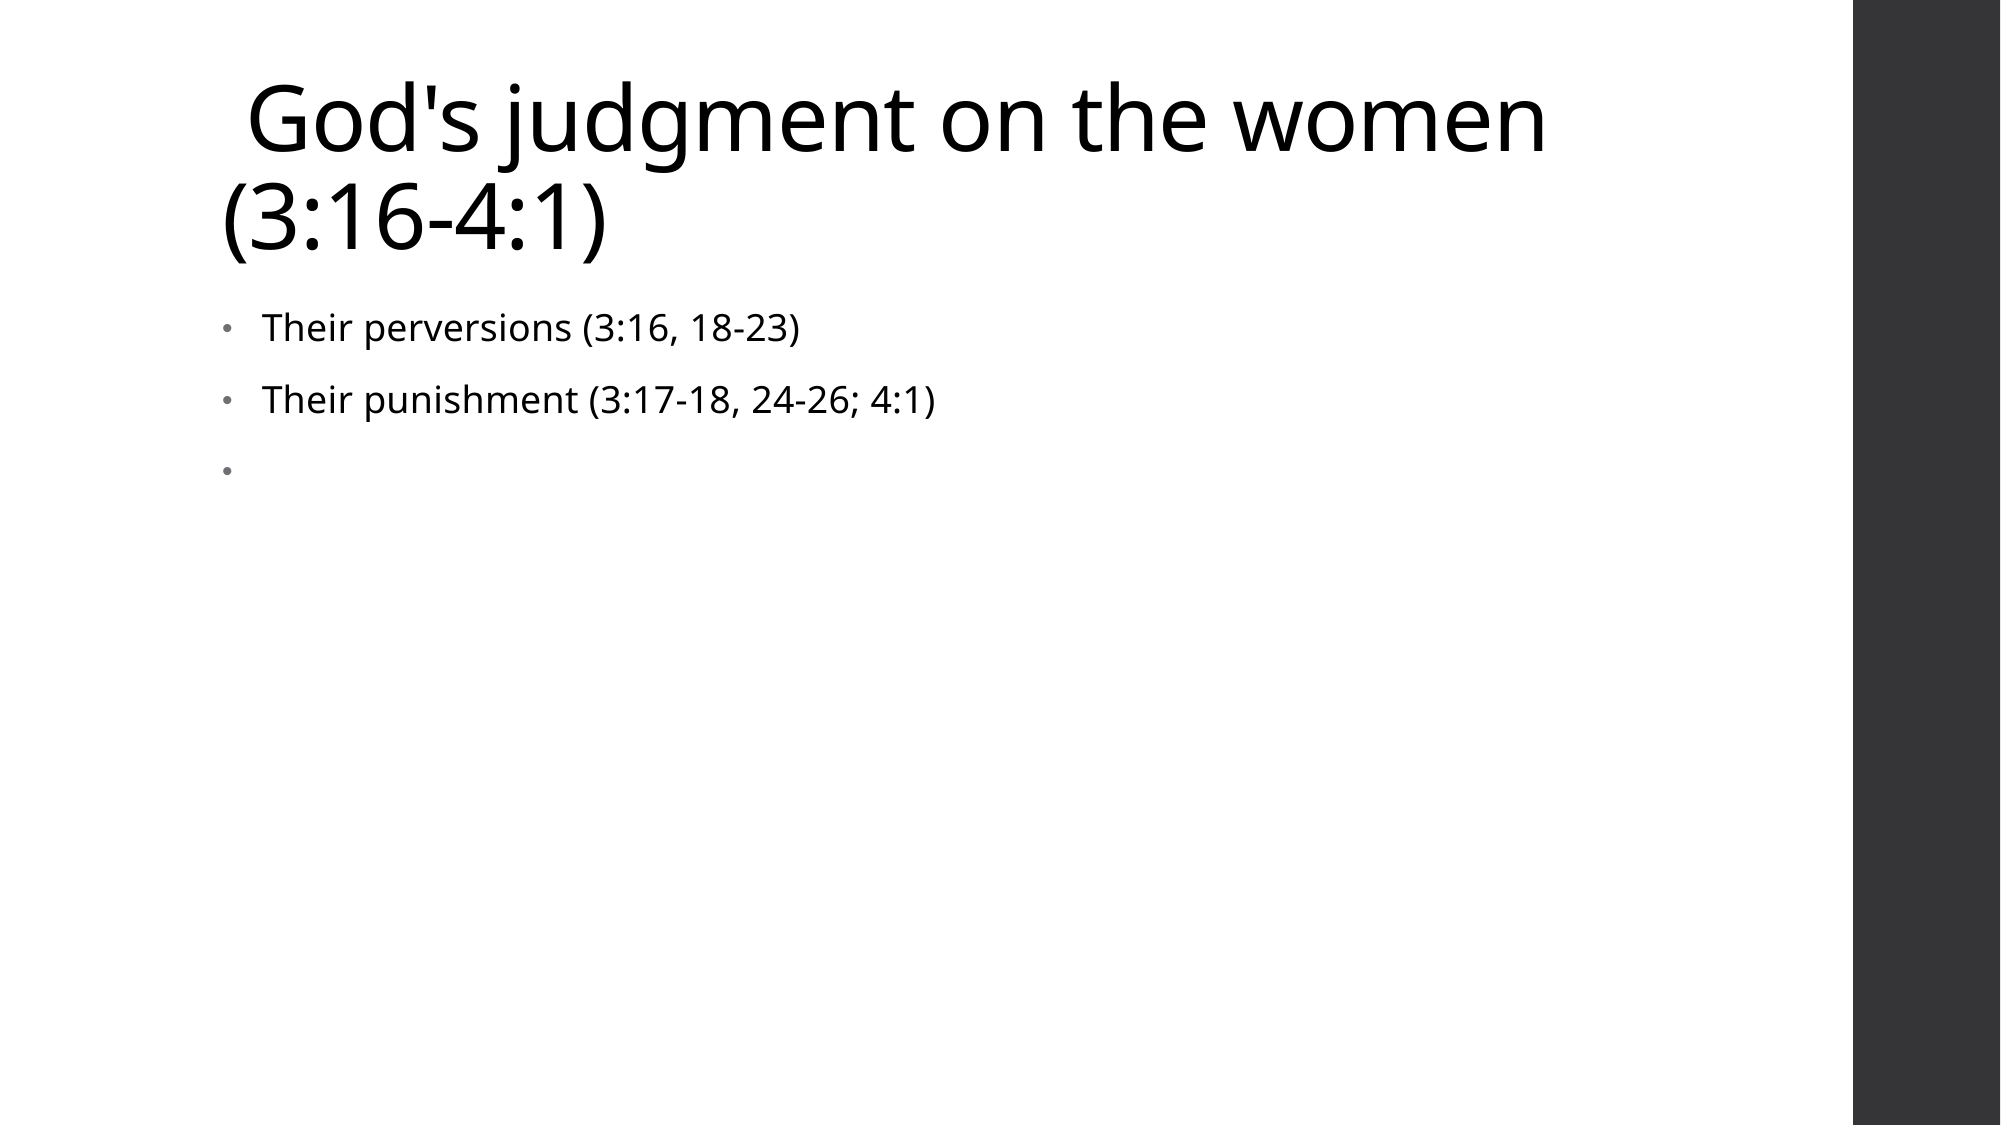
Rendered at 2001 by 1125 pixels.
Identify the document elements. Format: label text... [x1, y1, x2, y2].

list Their perversions (3:16, 18-23) Their punishment (3:17-18, 24-26; 4:1) [206, 299, 1617, 1014]
title God's judgment on the women (3:16-4:1) [206, 60, 1797, 278]
